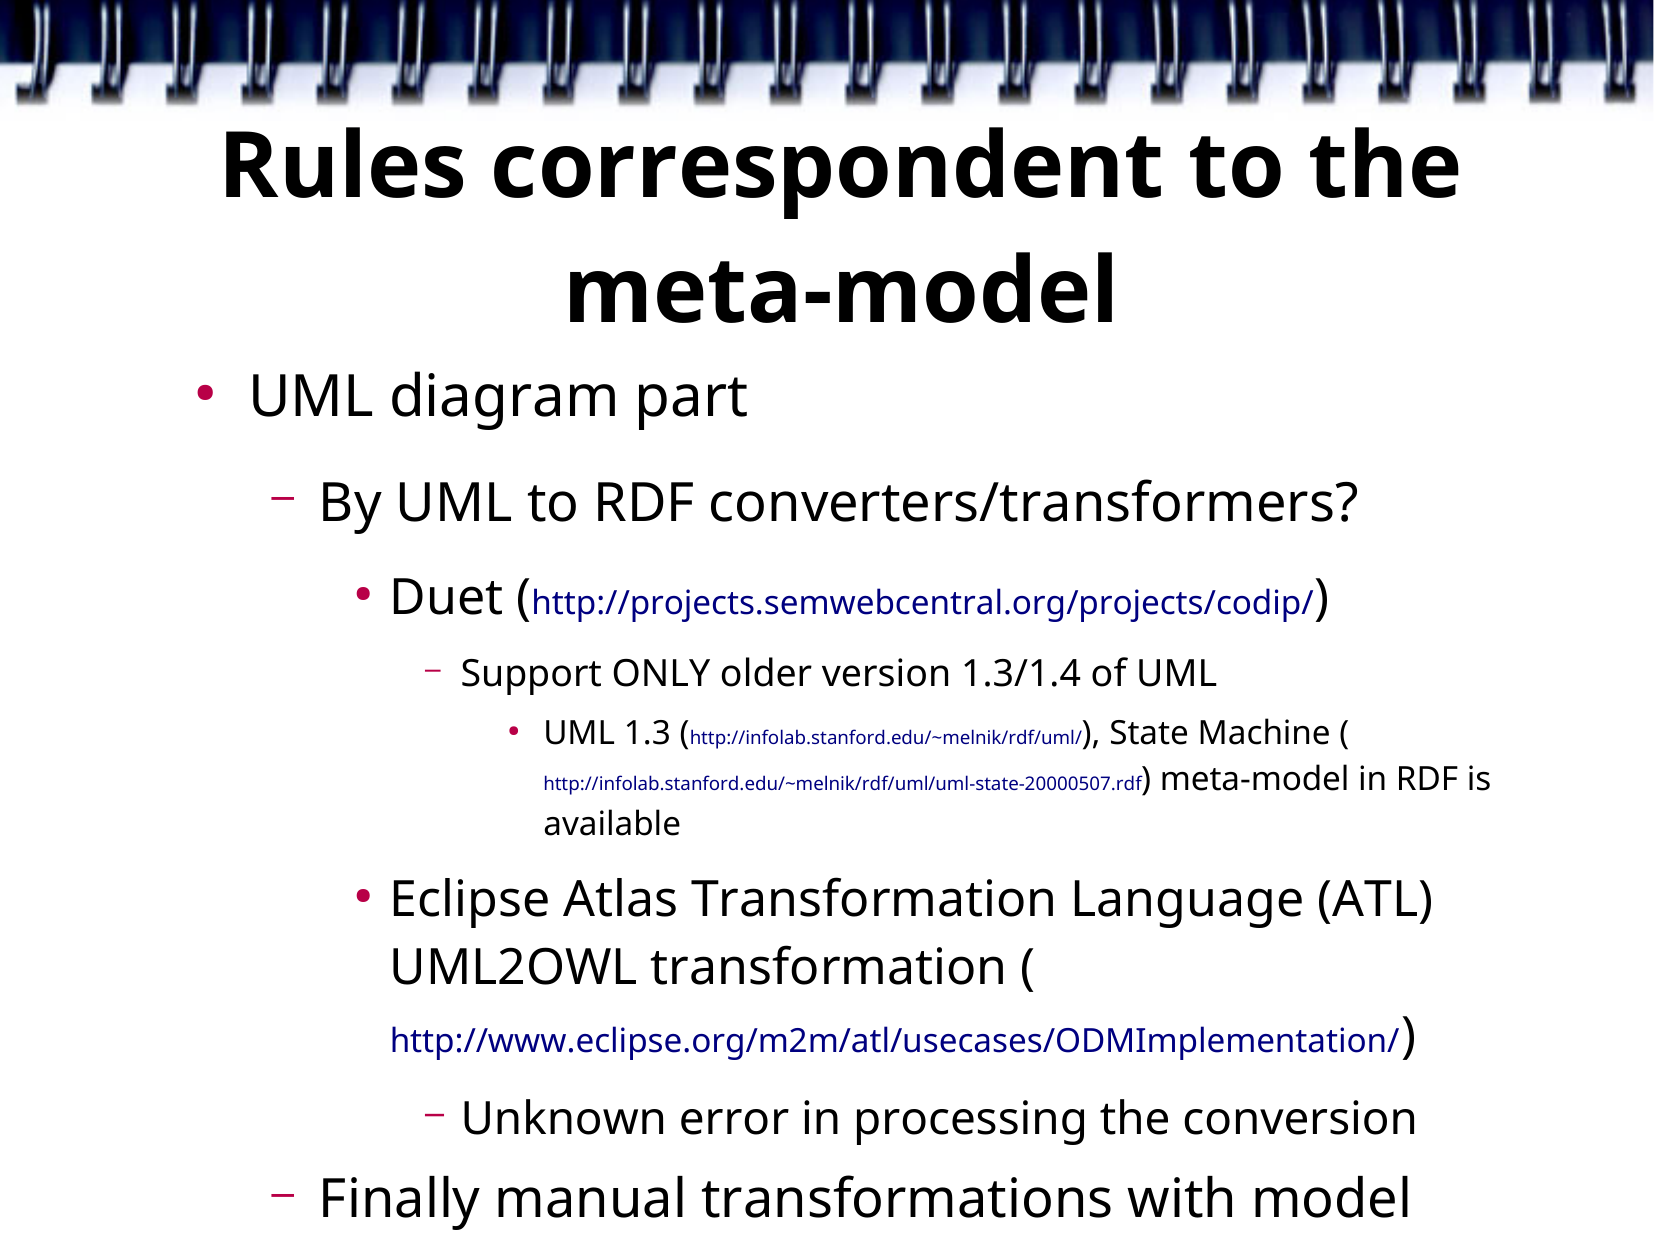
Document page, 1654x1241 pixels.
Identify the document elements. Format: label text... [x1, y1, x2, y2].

list UML diagram part By UML to RDF converters/transformers? Duet (http://projects.semwebcentral.org/projects/codip/) Support ONLY older version 1.3/1.4 of UML UML 1.3 (http://infolab.stanford.edu/~melnik/rdf/uml/), State Machine (http://infolab.stanford.edu/~melnik/rdf/uml/uml-state-20000507.rdf) meta-model in RDF is available Eclipse Atlas Transformation Language (ATL) UML2OWL transformation (http://www.eclipse.org/m2m/atl/usecases/ODMImplementation/) Unknown error in processing the conversion Finally manual transformations with model completion recommending scenarios [177, 354, 1506, 1198]
title Rules correspondent to the meta-model [88, 115, 1595, 334]
picture [0, 0, 1654, 121]
